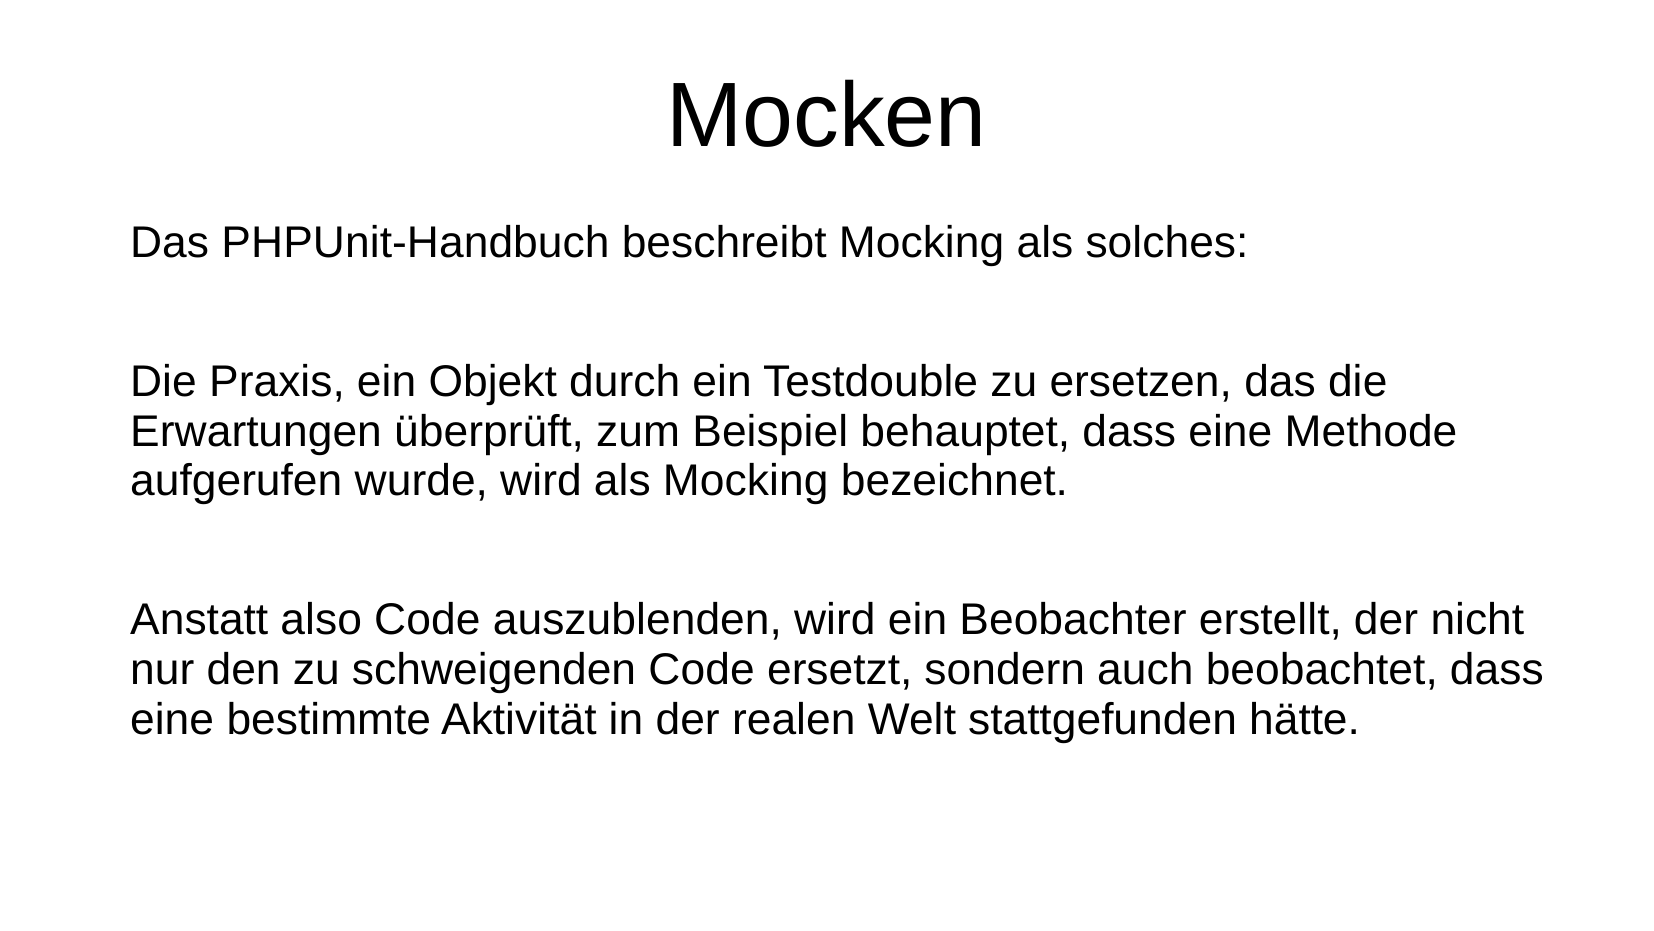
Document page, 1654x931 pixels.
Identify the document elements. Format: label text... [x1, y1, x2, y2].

title Mocken [82, 36, 1571, 193]
list Das PHPUnit-Handbuch beschreibt Mocking als solches: Die Praxis, ein Objekt durch ein Testdouble zu ersetzen, das die Erwartungen überprüft, zum Beispiel behauptet, dass eine Methode aufgerufen wurde, wird als Mocking bezeichnet. Anstatt also Code auszublenden, wird ein Beobachter erstellt, der nicht nur den zu schweigenden Code ersetzt, sondern auch beobachtet, dass eine bestimmte Aktivität in der realen Welt stattgefunden hätte. [82, 217, 1571, 757]
